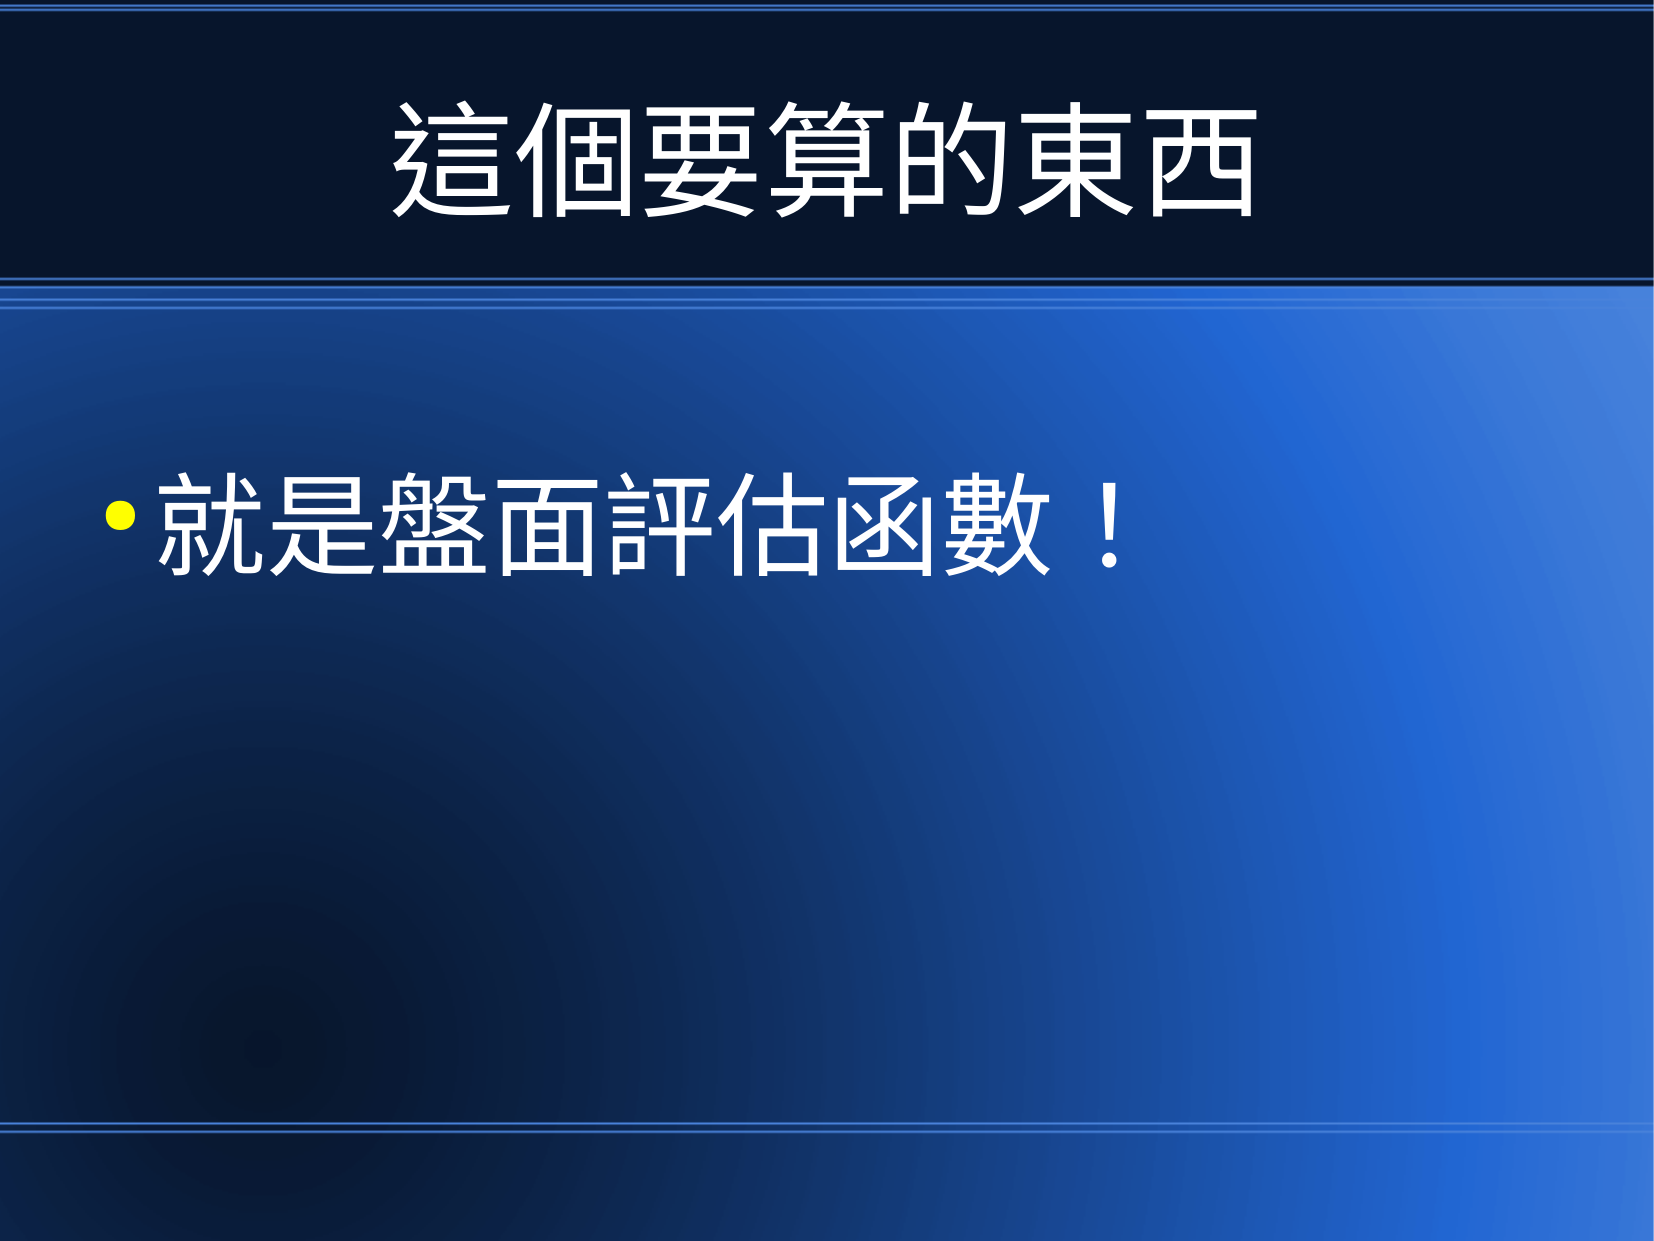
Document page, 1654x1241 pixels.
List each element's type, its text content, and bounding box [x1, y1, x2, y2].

picture [0, 0, 1654, 1241]
title 這個要算的東西 [82, 49, 1571, 257]
list 就是盤面評估函數！ [82, 355, 1571, 1241]
